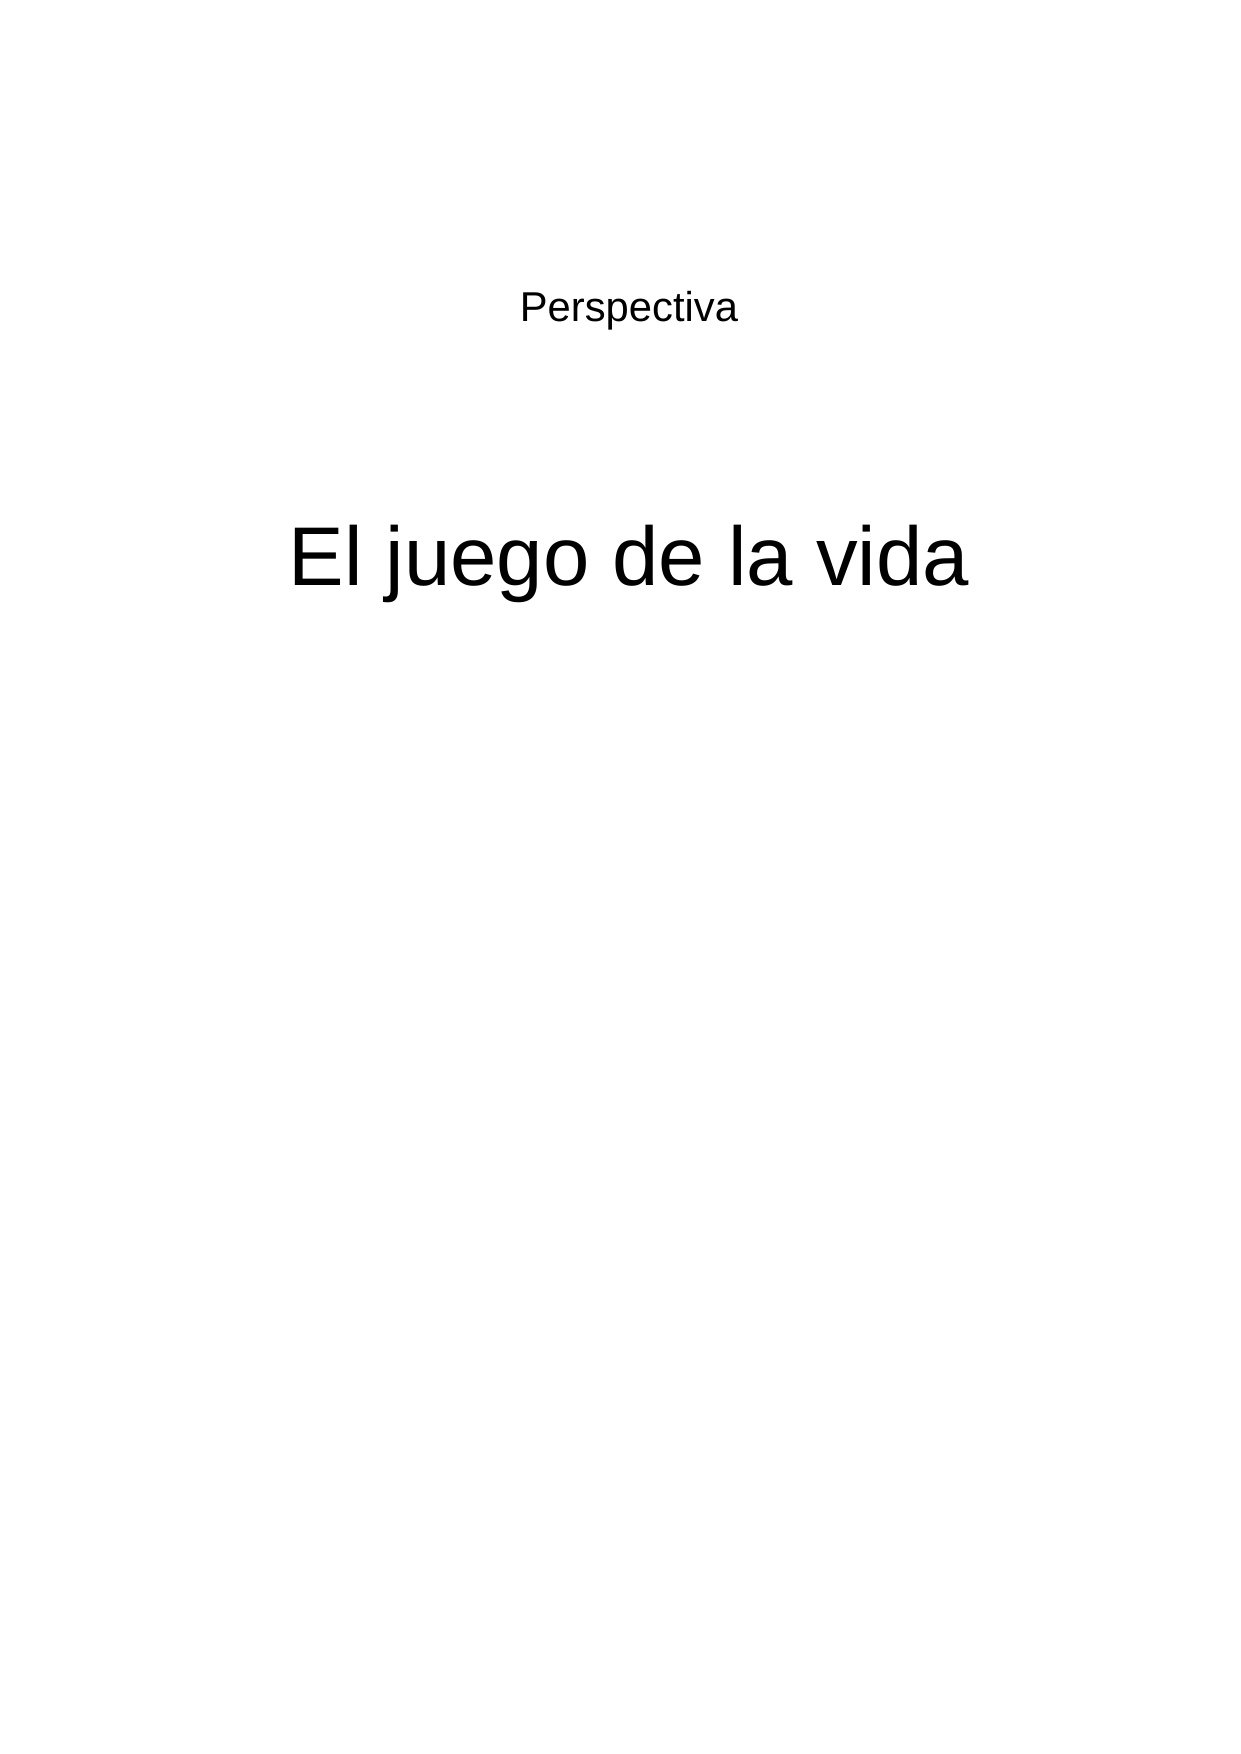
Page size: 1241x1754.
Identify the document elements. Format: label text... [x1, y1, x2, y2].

title Perspectiva El juego de la vida [124, 283, 1134, 604]
